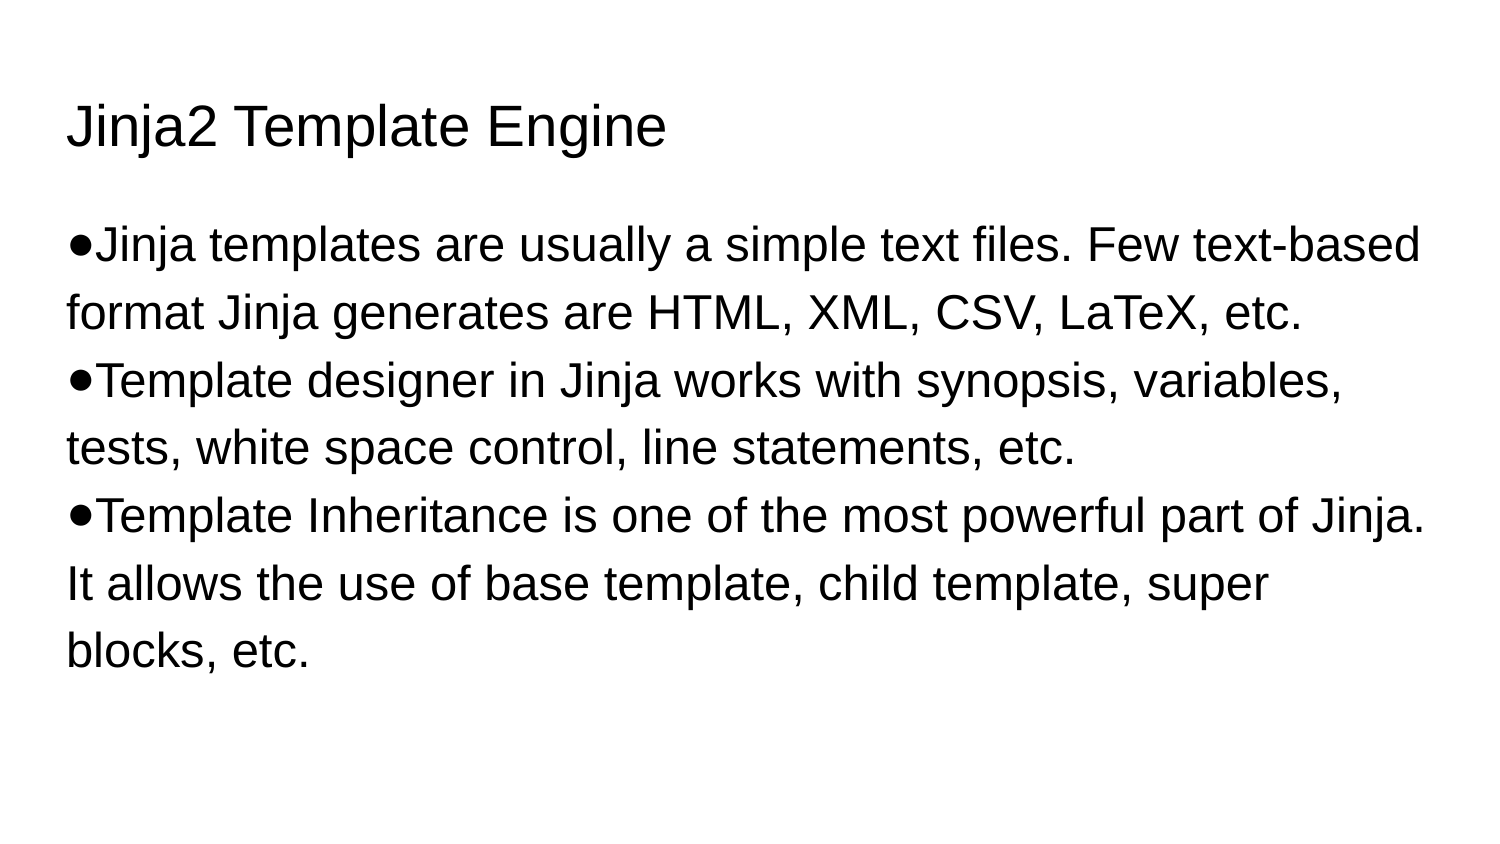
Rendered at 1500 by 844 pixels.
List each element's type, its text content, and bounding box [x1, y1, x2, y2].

list Jinja templates are usually a simple text files. Few text-based format Jinja generates are HTML, XML, CSV, LaTeX, etc. Template designer in Jinja works with synopsis, variables, tests, white space control, line statements, etc. Template Inheritance is one of the most powerful part of Jinja. It allows the use of base template, child template, super blocks, etc. [51, 189, 1449, 750]
title Jinja2 Template Engine [51, 72, 1449, 167]
